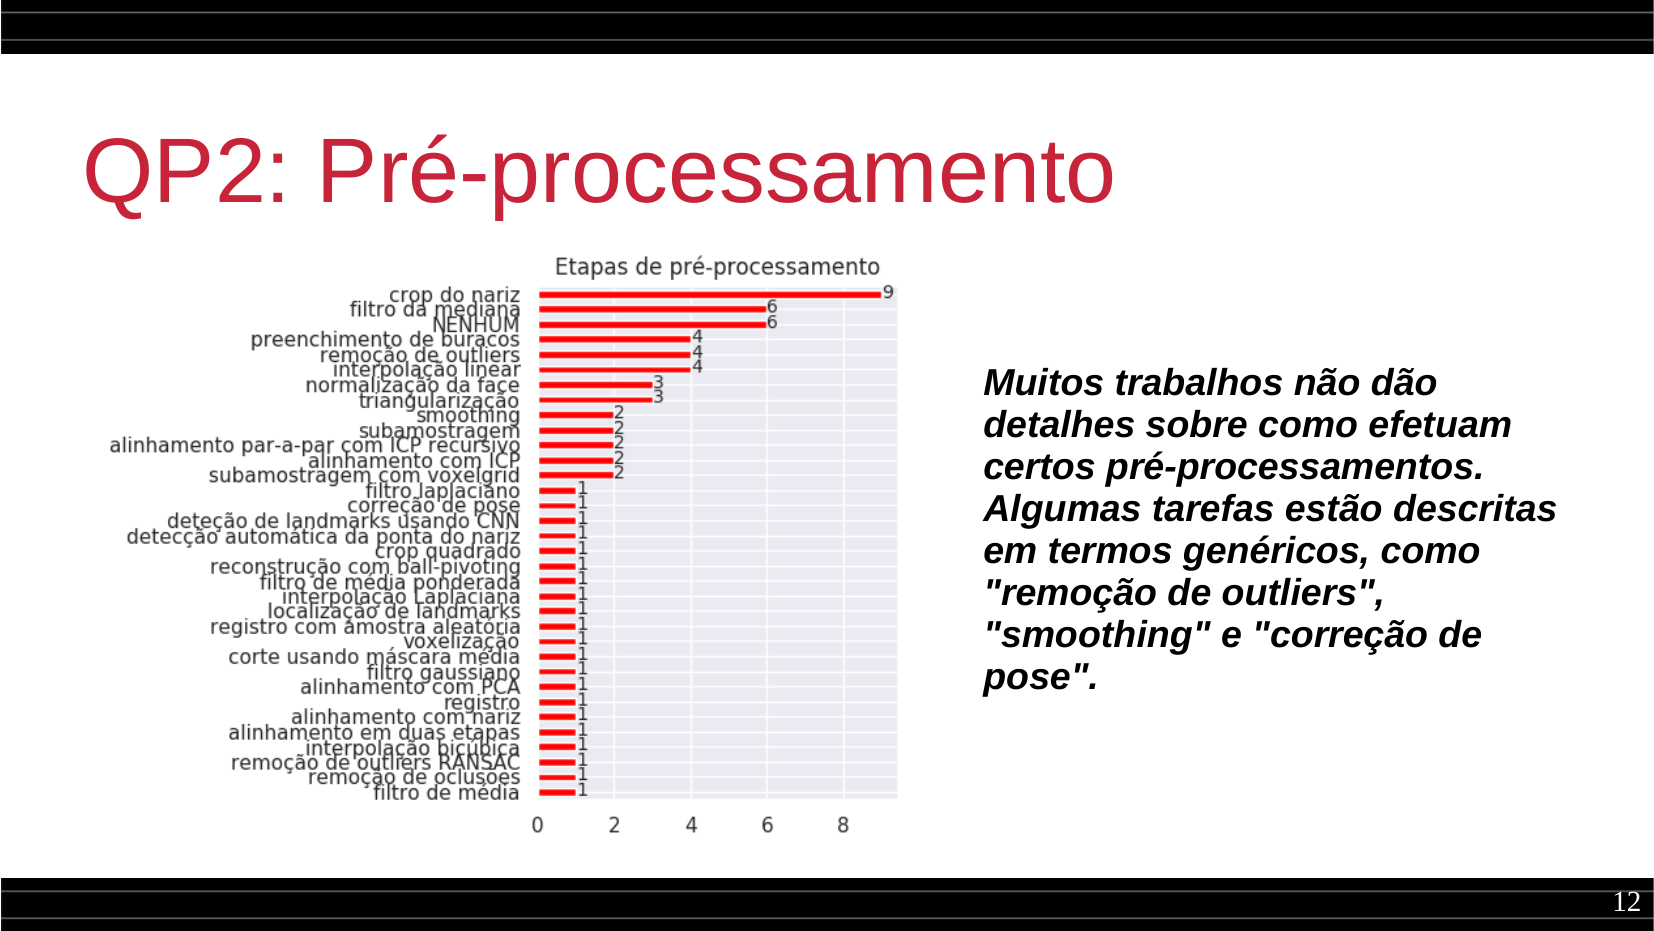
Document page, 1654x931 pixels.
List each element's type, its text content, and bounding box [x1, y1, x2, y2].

picture [1, 878, 1654, 931]
title QP2: Pré-processamento [82, 92, 1571, 249]
picture [1, 0, 1654, 54]
text_box Muitos trabalhos não dão detalhes sobre como efetuam certos pré-processamentos. Algumas tarefas estão descritas em termos genéricos, como "remoção de outliers", "smoothing" e "correção de pose". [968, 354, 1595, 706]
picture [86, 233, 922, 860]
